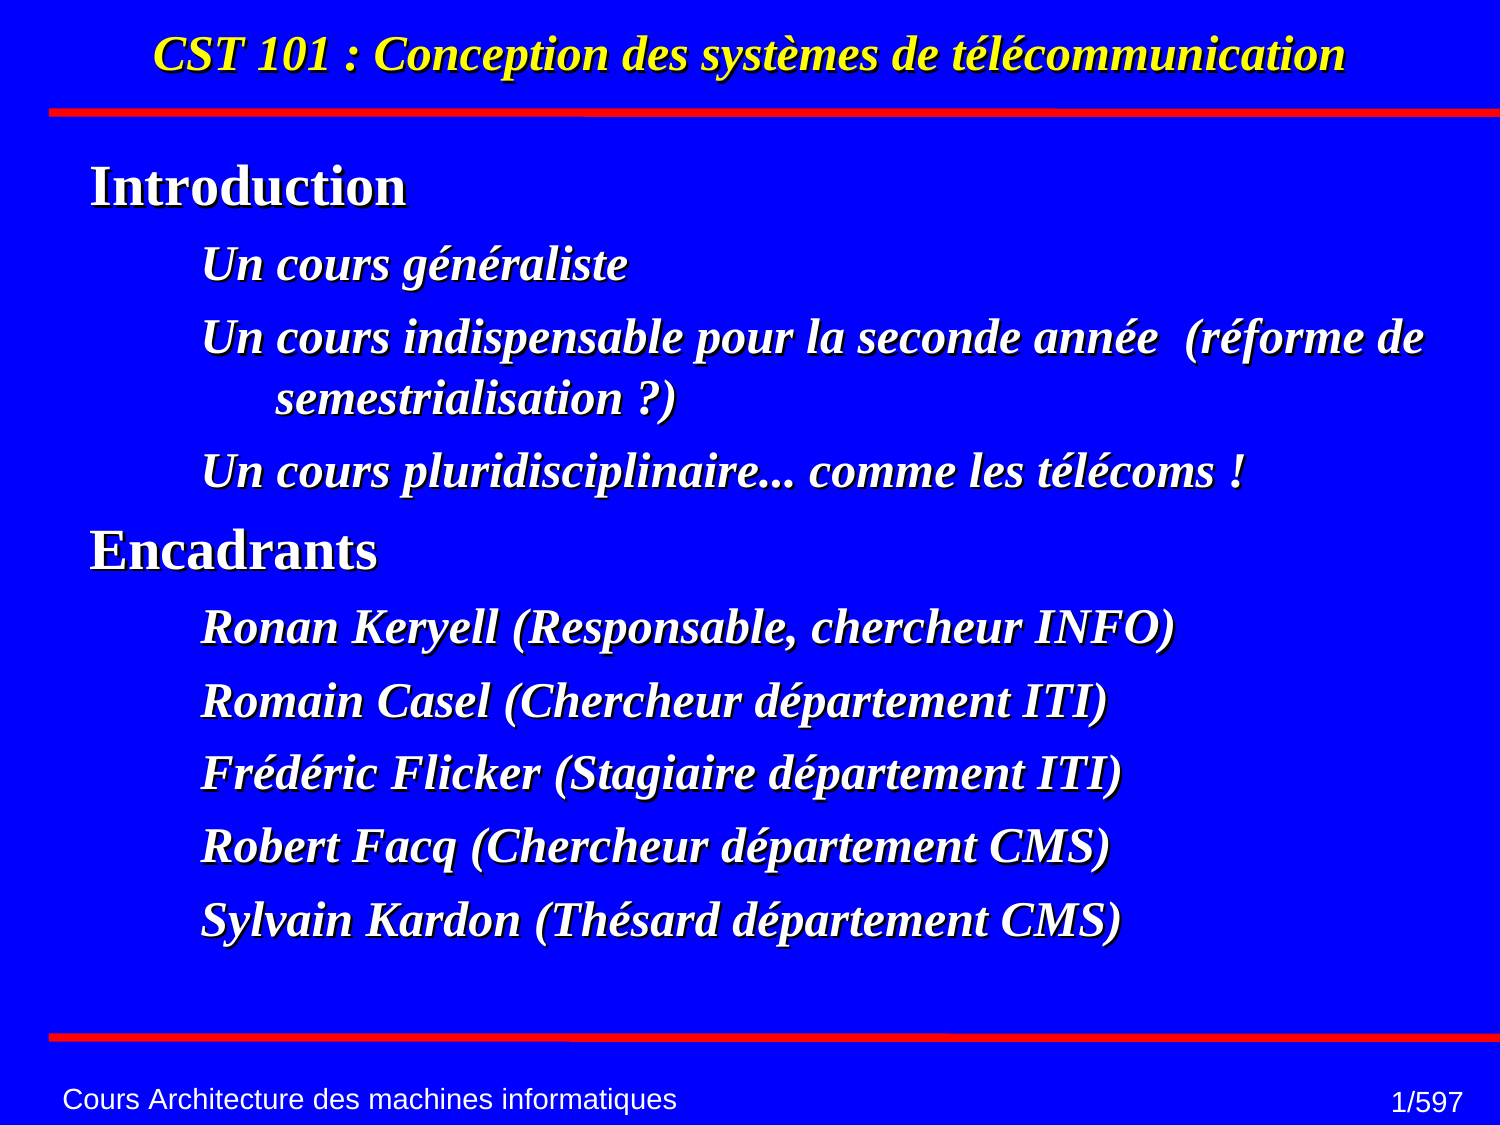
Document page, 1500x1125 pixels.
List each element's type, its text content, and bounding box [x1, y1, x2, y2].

list Introduction Un cours généraliste Un cours indispensable pour la seconde année (réforme de semestrialisation ?) Un cours pluridisciplinaire... comme les télécoms ! Encadrants Ronan Keryell (Responsable, chercheur INFO) Romain Casel (Chercheur département ITI) Frédéric Flicker (Stagiaire département ITI) Robert Facq (Chercheur département CMS) Sylvain Kardon (Thésard département CMS) [74, 141, 1463, 1016]
title CST 101 : Conception des systèmes de télécommunication [118, 0, 1383, 89]
